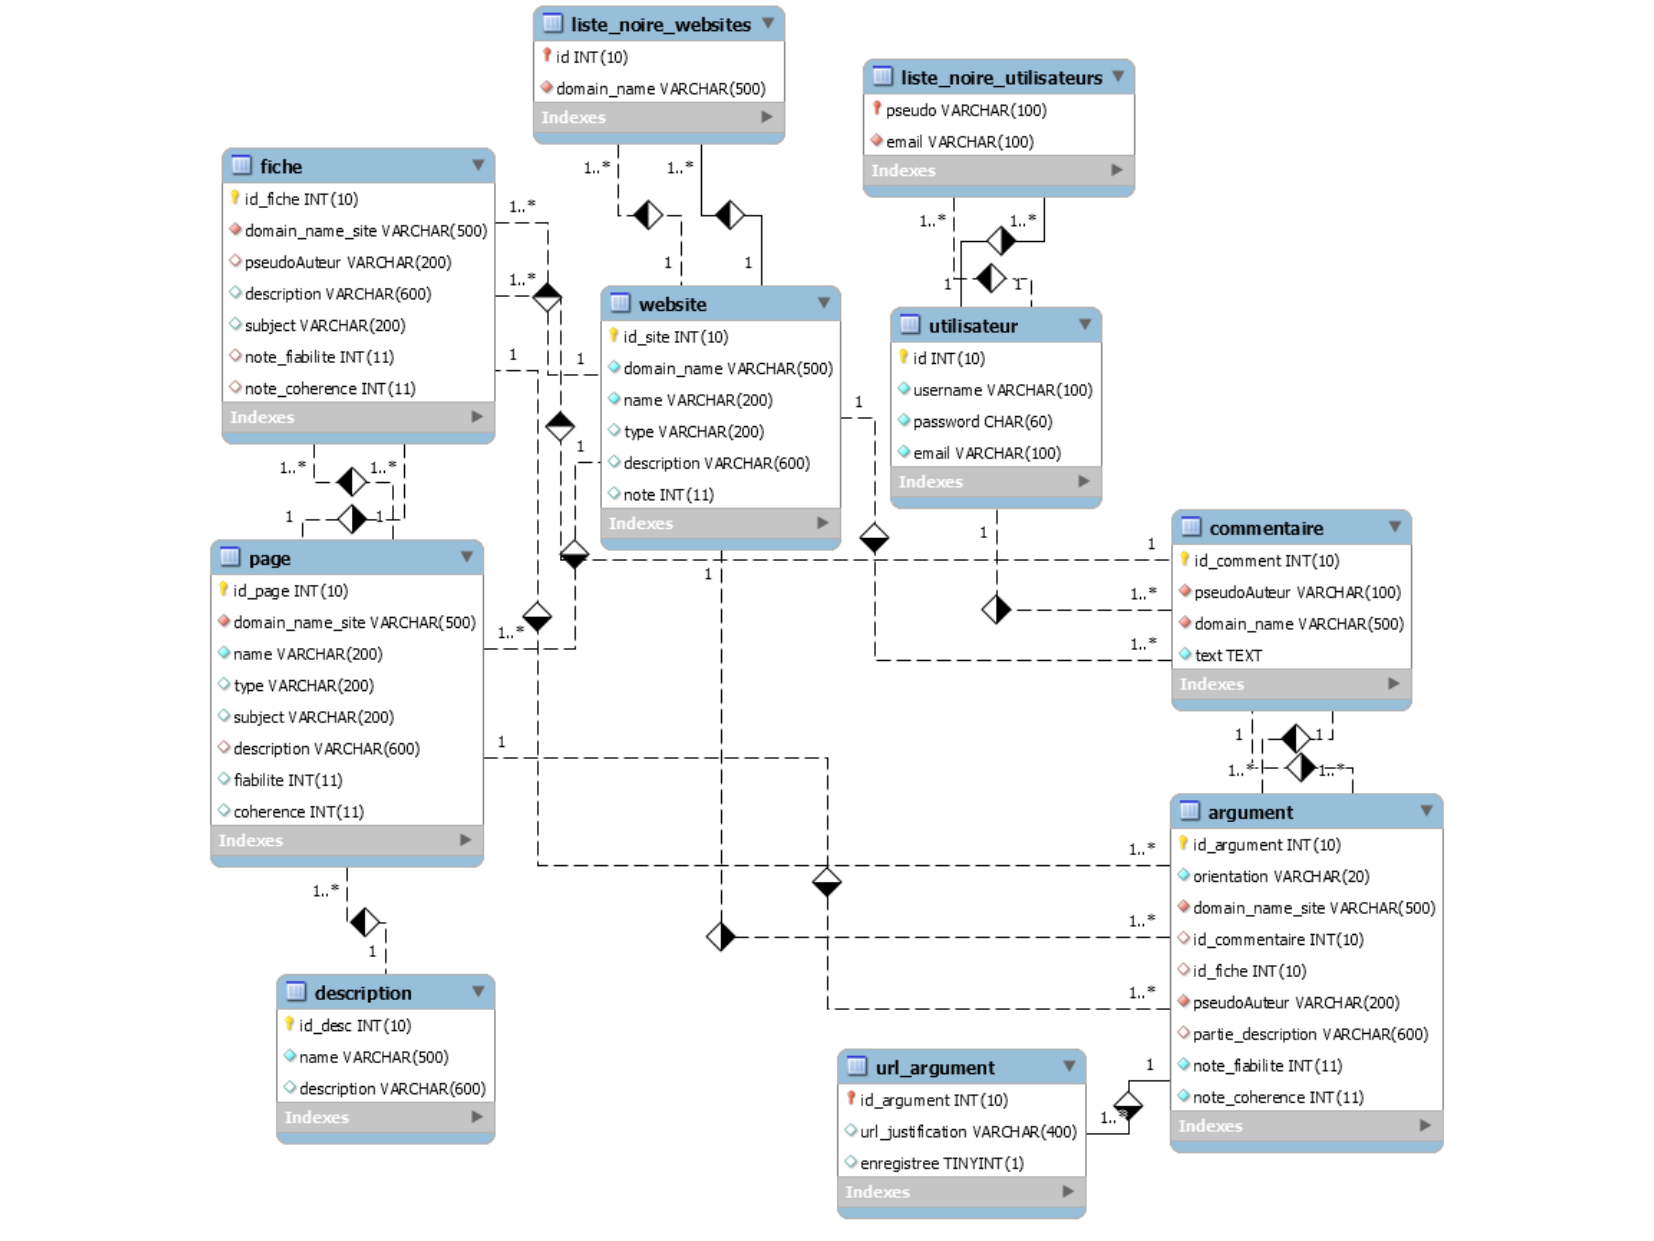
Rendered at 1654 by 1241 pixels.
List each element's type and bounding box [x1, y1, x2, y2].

picture [196, 0, 1457, 1241]
